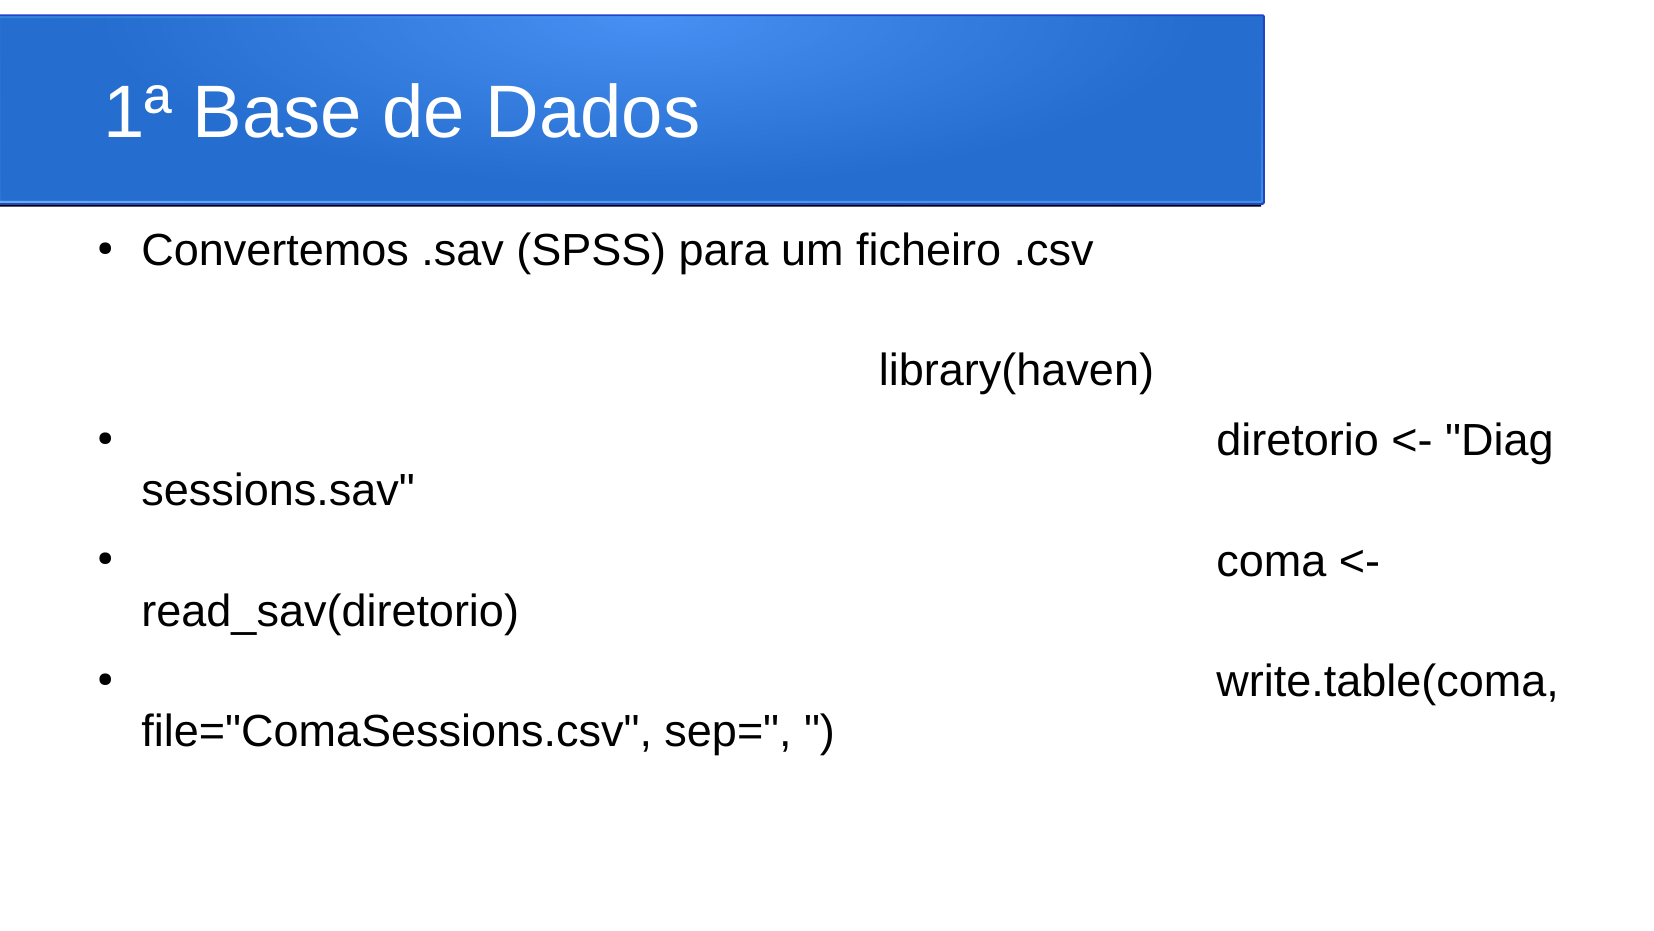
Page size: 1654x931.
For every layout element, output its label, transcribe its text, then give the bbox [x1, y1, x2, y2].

title 1ª Base de Dados [82, 35, 1235, 189]
list Convertemos .sav (SPSS) para um ficheiro .csv library(haven) diretorio <- "Diag sessions.sav" coma <- read_sav(diretorio) write.table(coma, file="ComaSessions.csv", sep=", ") [82, 224, 1571, 764]
